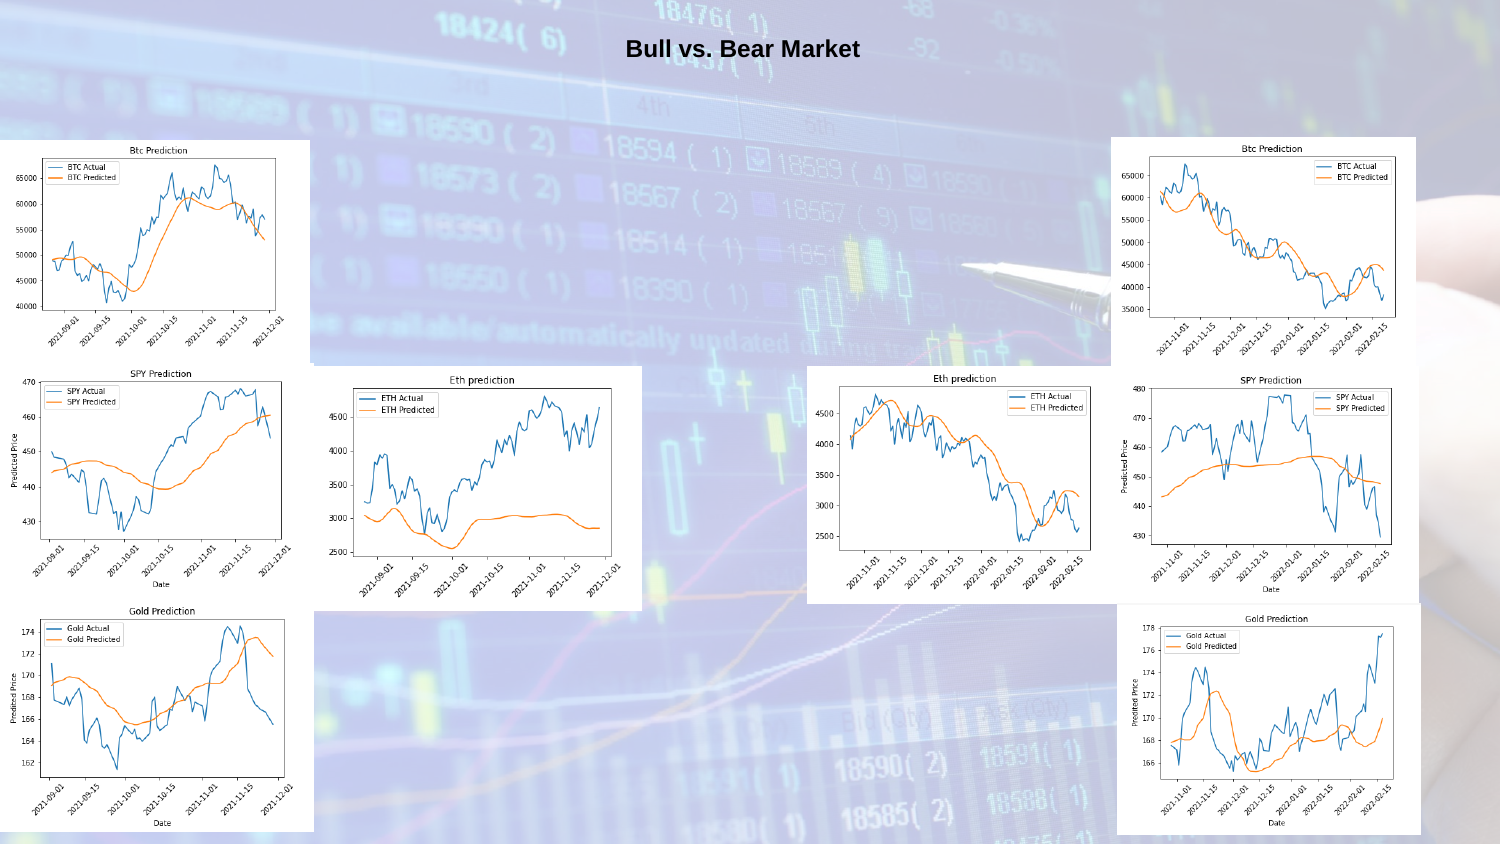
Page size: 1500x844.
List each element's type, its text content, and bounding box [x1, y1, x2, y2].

picture [0, 0, 1500, 844]
title Bull vs. Bear Market [22, 17, 1464, 108]
